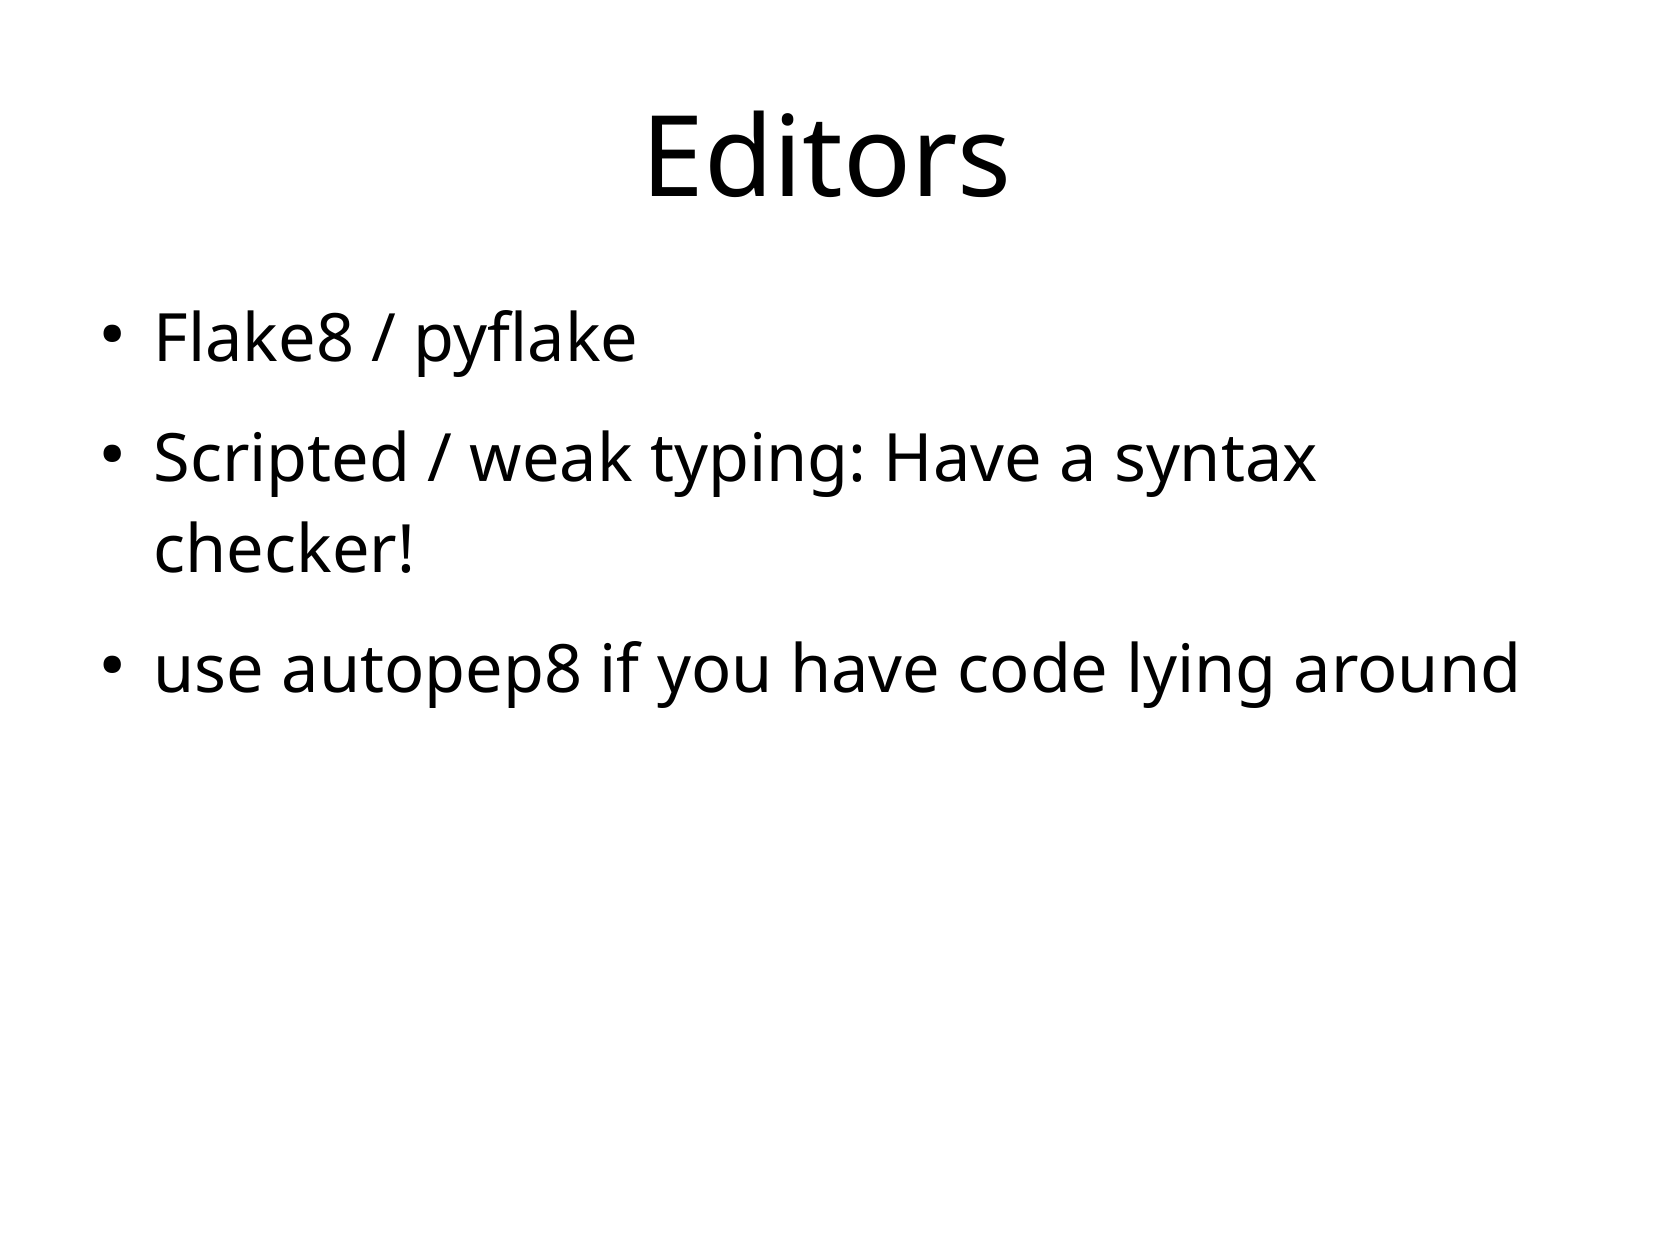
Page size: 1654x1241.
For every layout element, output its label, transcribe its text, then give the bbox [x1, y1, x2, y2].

title Editors [82, 49, 1571, 257]
list Flake8 / pyflake Scripted / weak typing: Have a syntax checker! use autopep8 if you have code lying around [82, 290, 1571, 1010]
